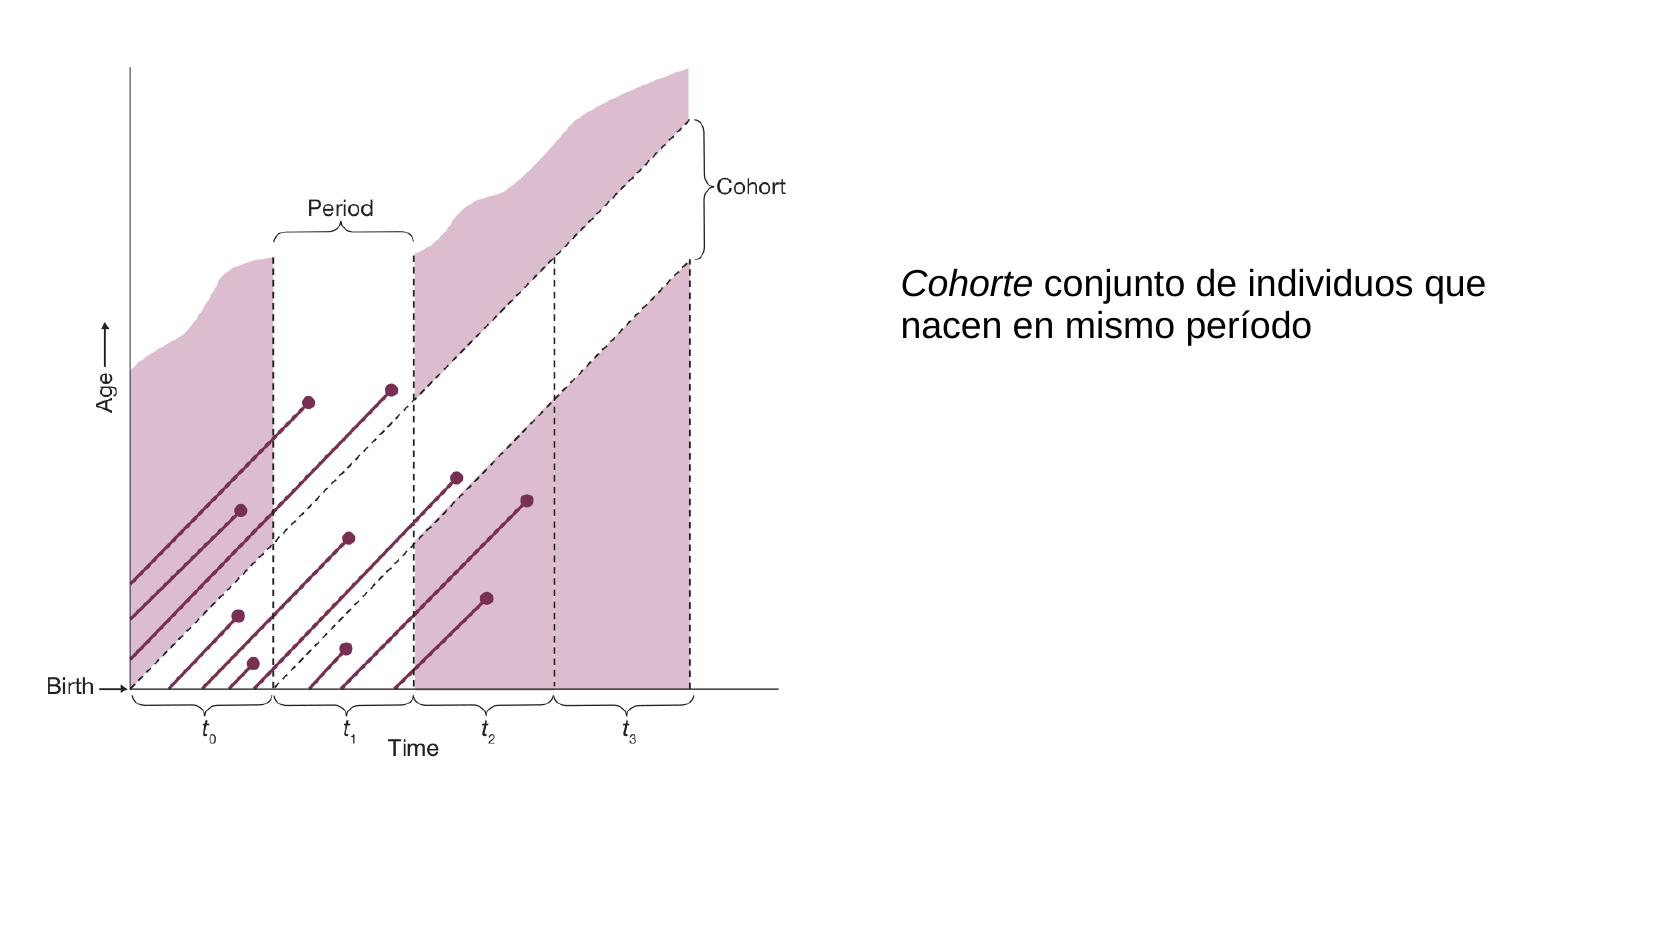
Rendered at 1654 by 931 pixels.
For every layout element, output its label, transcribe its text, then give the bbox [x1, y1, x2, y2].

text_box Cohorte conjunto de individuos que nacen en mismo período [885, 255, 1536, 355]
picture [29, 58, 816, 791]
